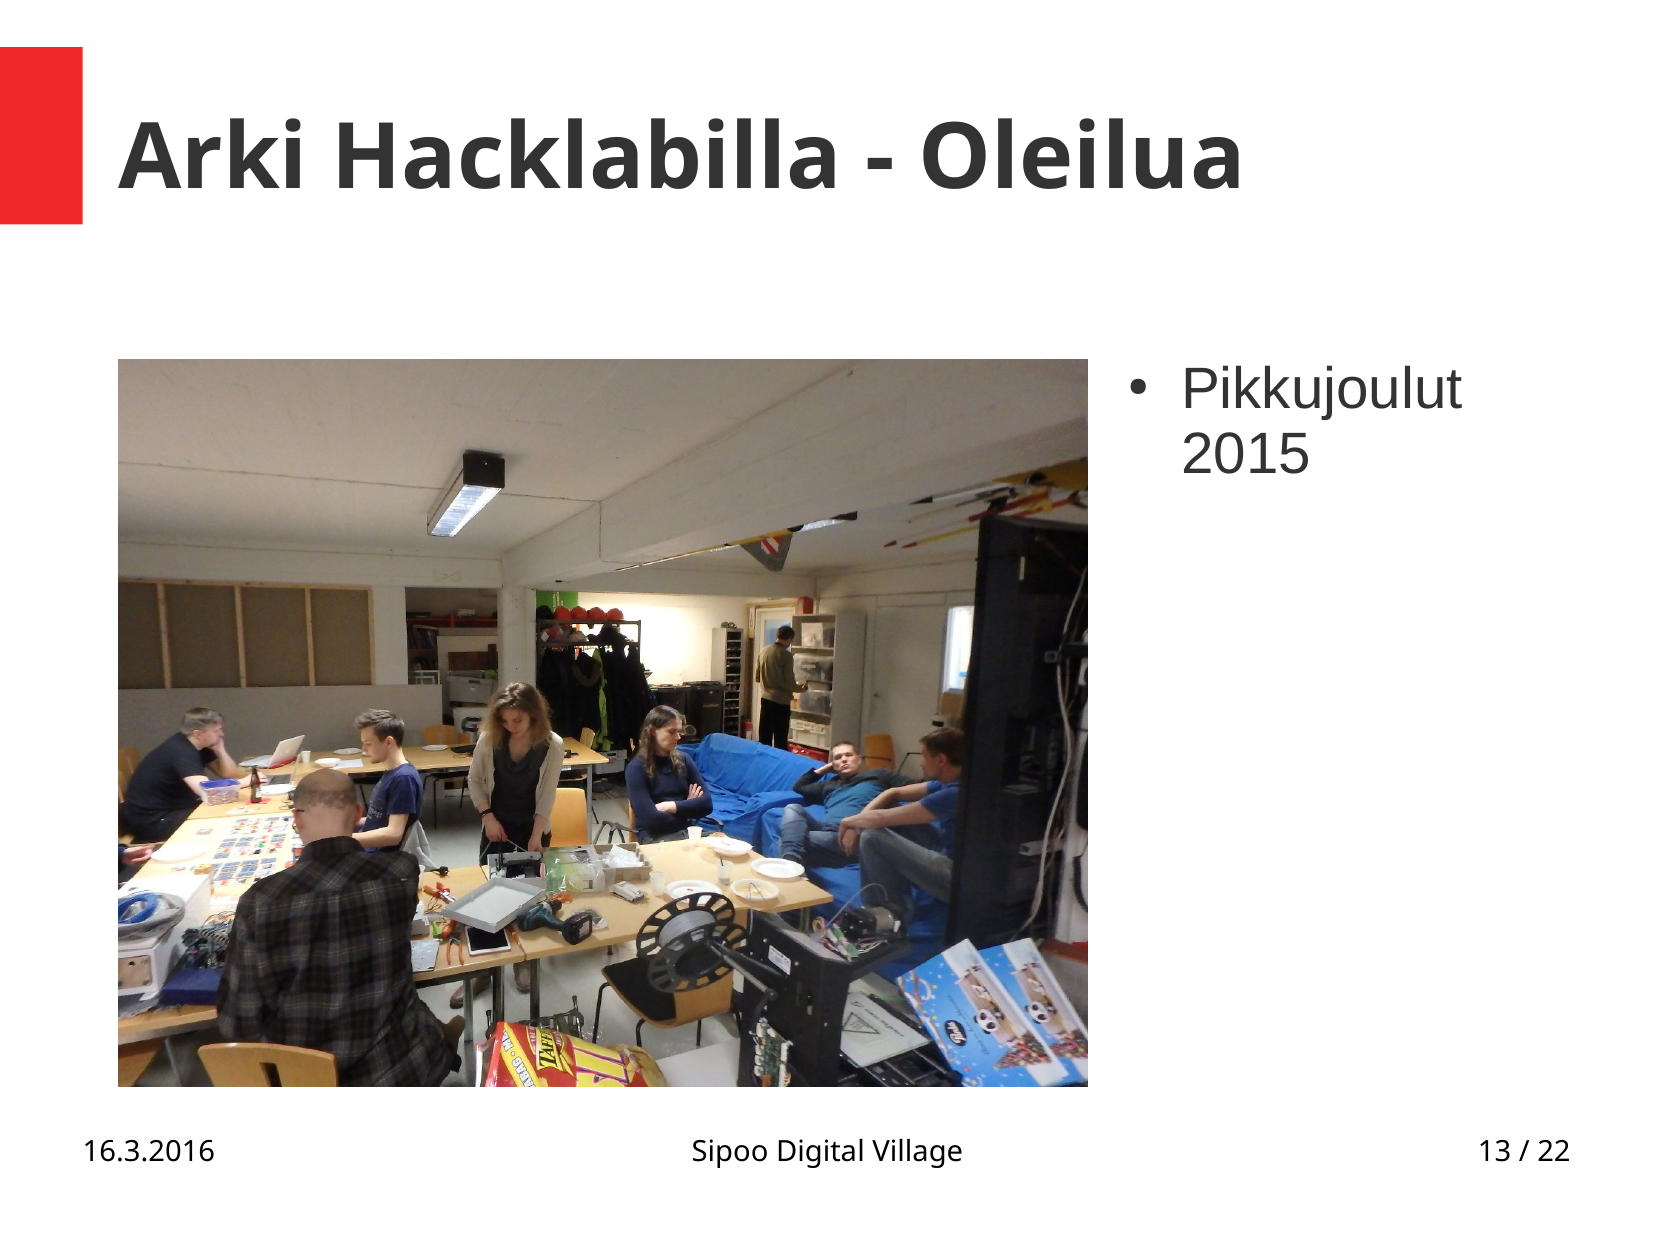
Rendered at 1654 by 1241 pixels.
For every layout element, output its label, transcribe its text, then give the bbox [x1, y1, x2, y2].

title Arki Hacklabilla - Oleilua [118, 49, 1571, 257]
picture [118, 359, 1088, 1087]
list Pikkujoulut 2015 [1110, 355, 1607, 1075]
